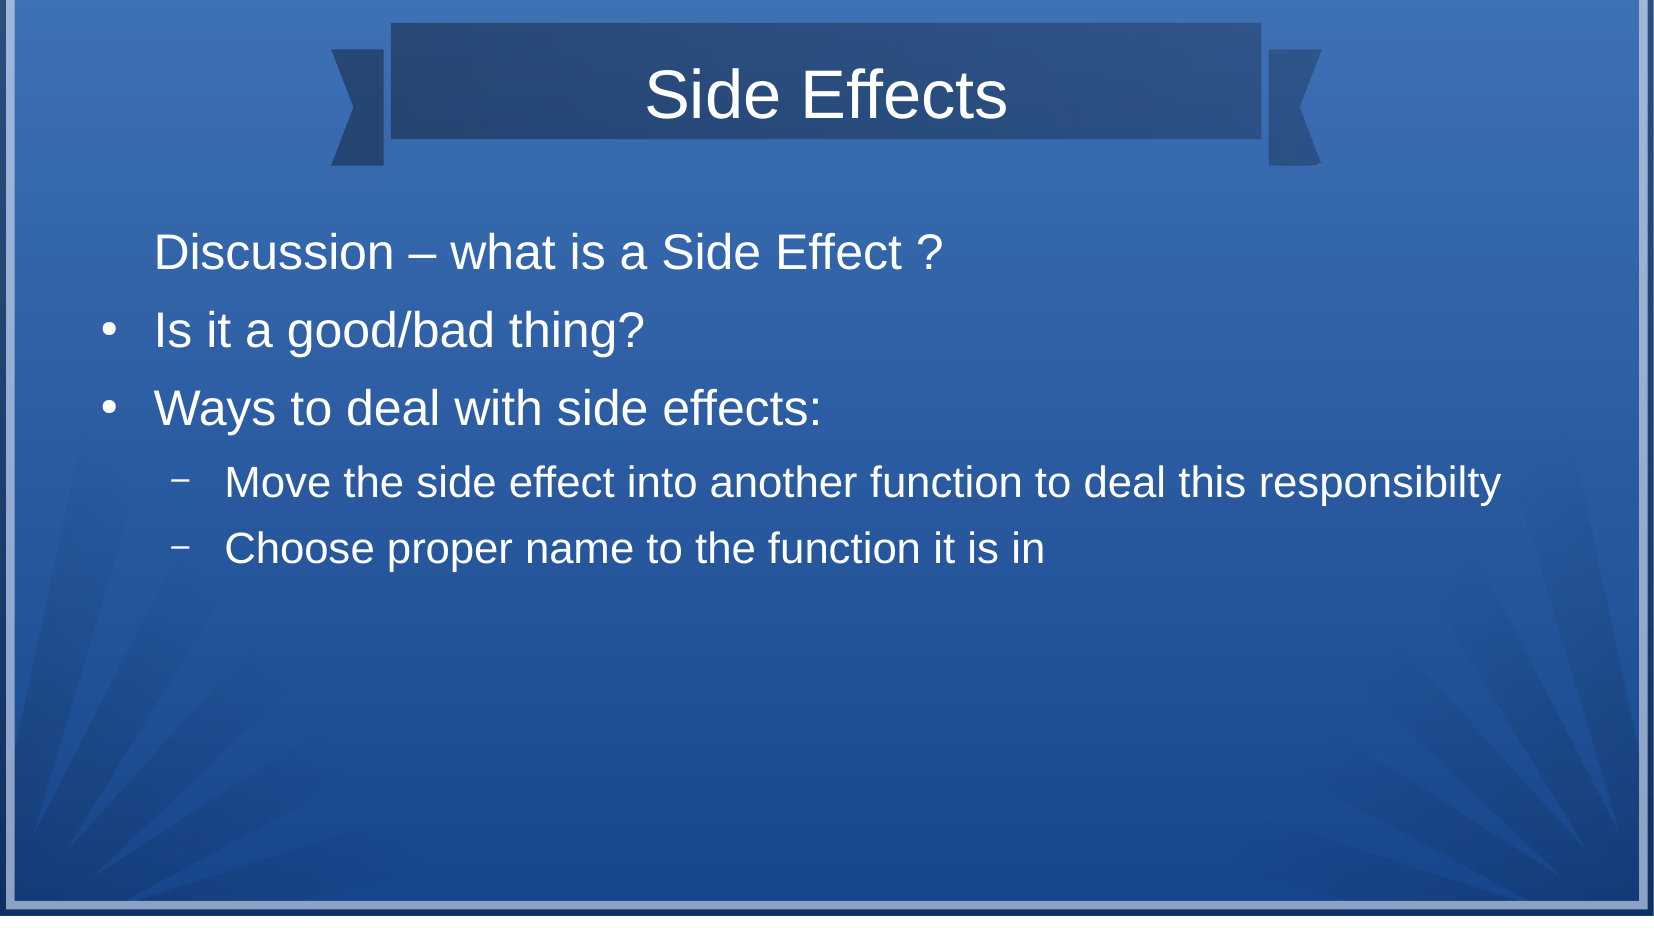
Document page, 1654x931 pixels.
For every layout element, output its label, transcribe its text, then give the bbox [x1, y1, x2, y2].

list Discussion – what is a Side Effect ? Is it a good/bad thing? Ways to deal with side effects: Move the side effect into another function to deal this responsibilty Choose proper name to the function it is in [82, 224, 1571, 848]
title Side Effects [389, 35, 1264, 154]
